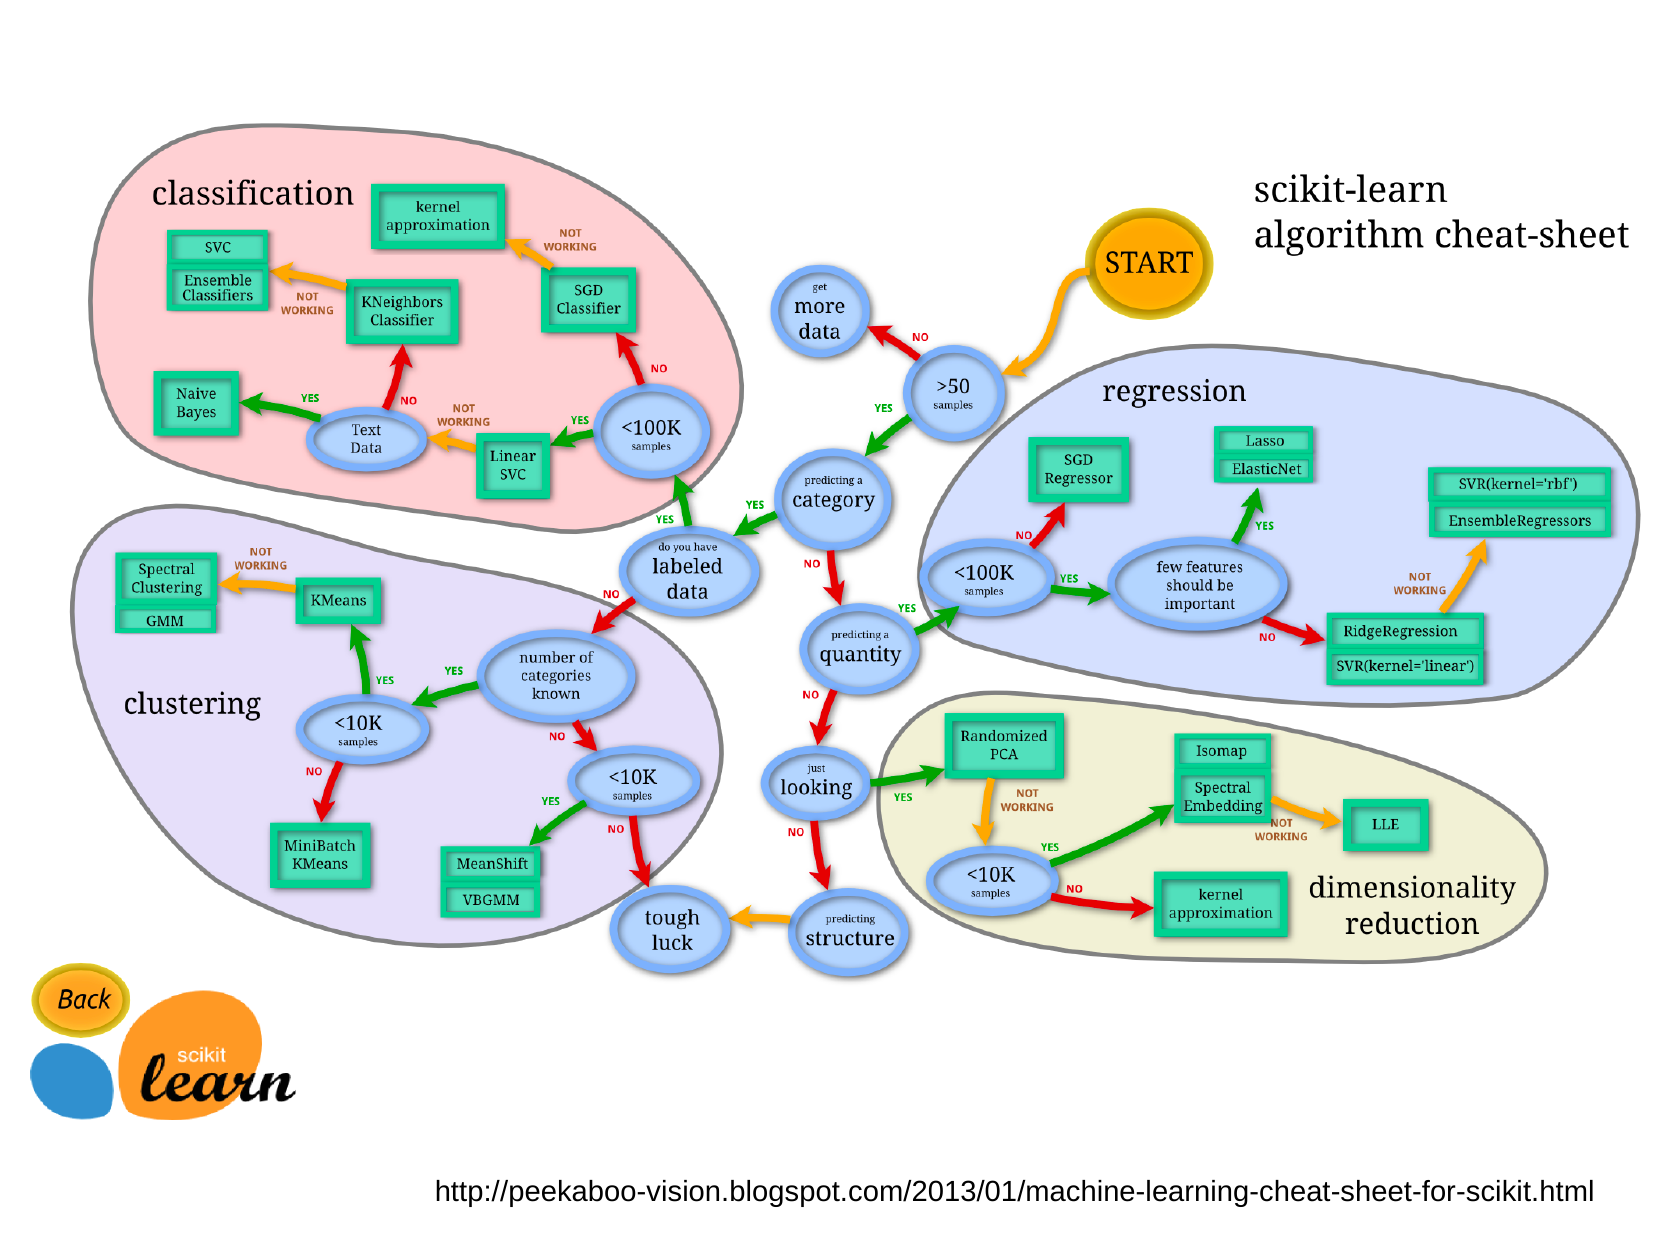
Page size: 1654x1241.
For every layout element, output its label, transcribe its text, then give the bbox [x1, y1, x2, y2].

picture [5, 109, 1654, 1141]
text_box http://peekaboo-vision.blogspot.com/2013/01/machine-learning-cheat-sheet-for-scikit.html [420, 1167, 1636, 1216]
